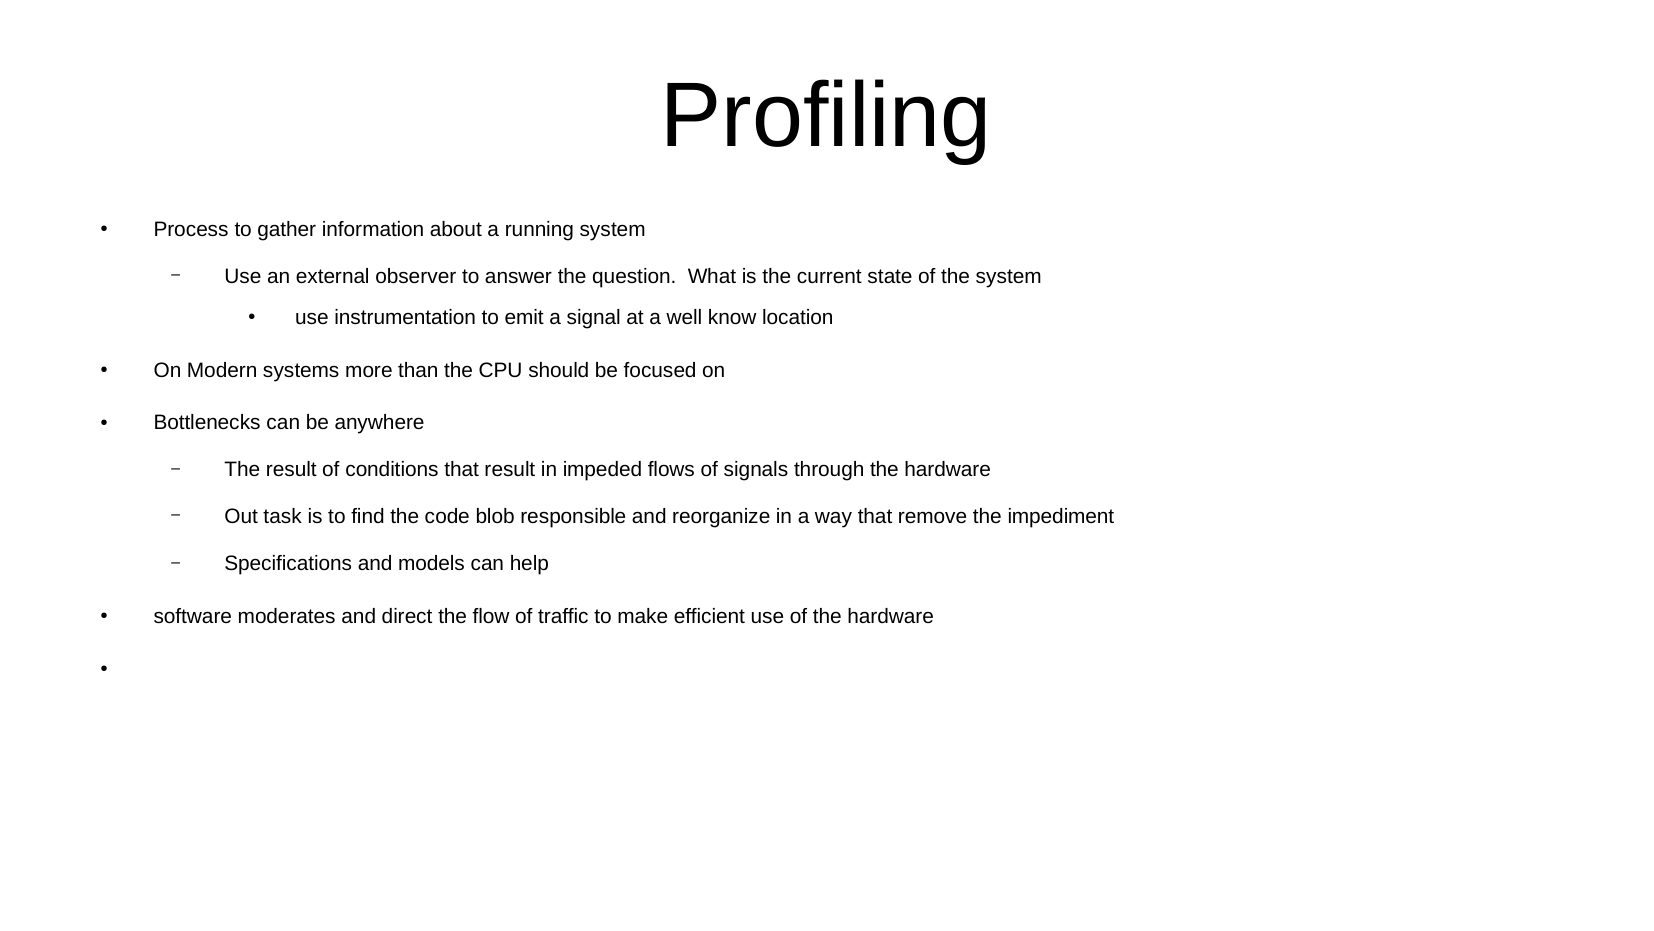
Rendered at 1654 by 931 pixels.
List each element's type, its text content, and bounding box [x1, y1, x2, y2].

list Process to gather information about a running system Use an external observer to answer the question. What is the current state of the system use instrumentation to emit a signal at a well know location On Modern systems more than the CPU should be focused on Bottlenecks can be anywhere The result of conditions that result in impeded flows of signals through the hardware Out task is to find the code blob responsible and reorganize in a way that remove the impediment Specifications and models can help software moderates and direct the flow of traffic to make efficient use of the hardware [82, 217, 1613, 901]
title Profiling [82, 37, 1571, 193]
